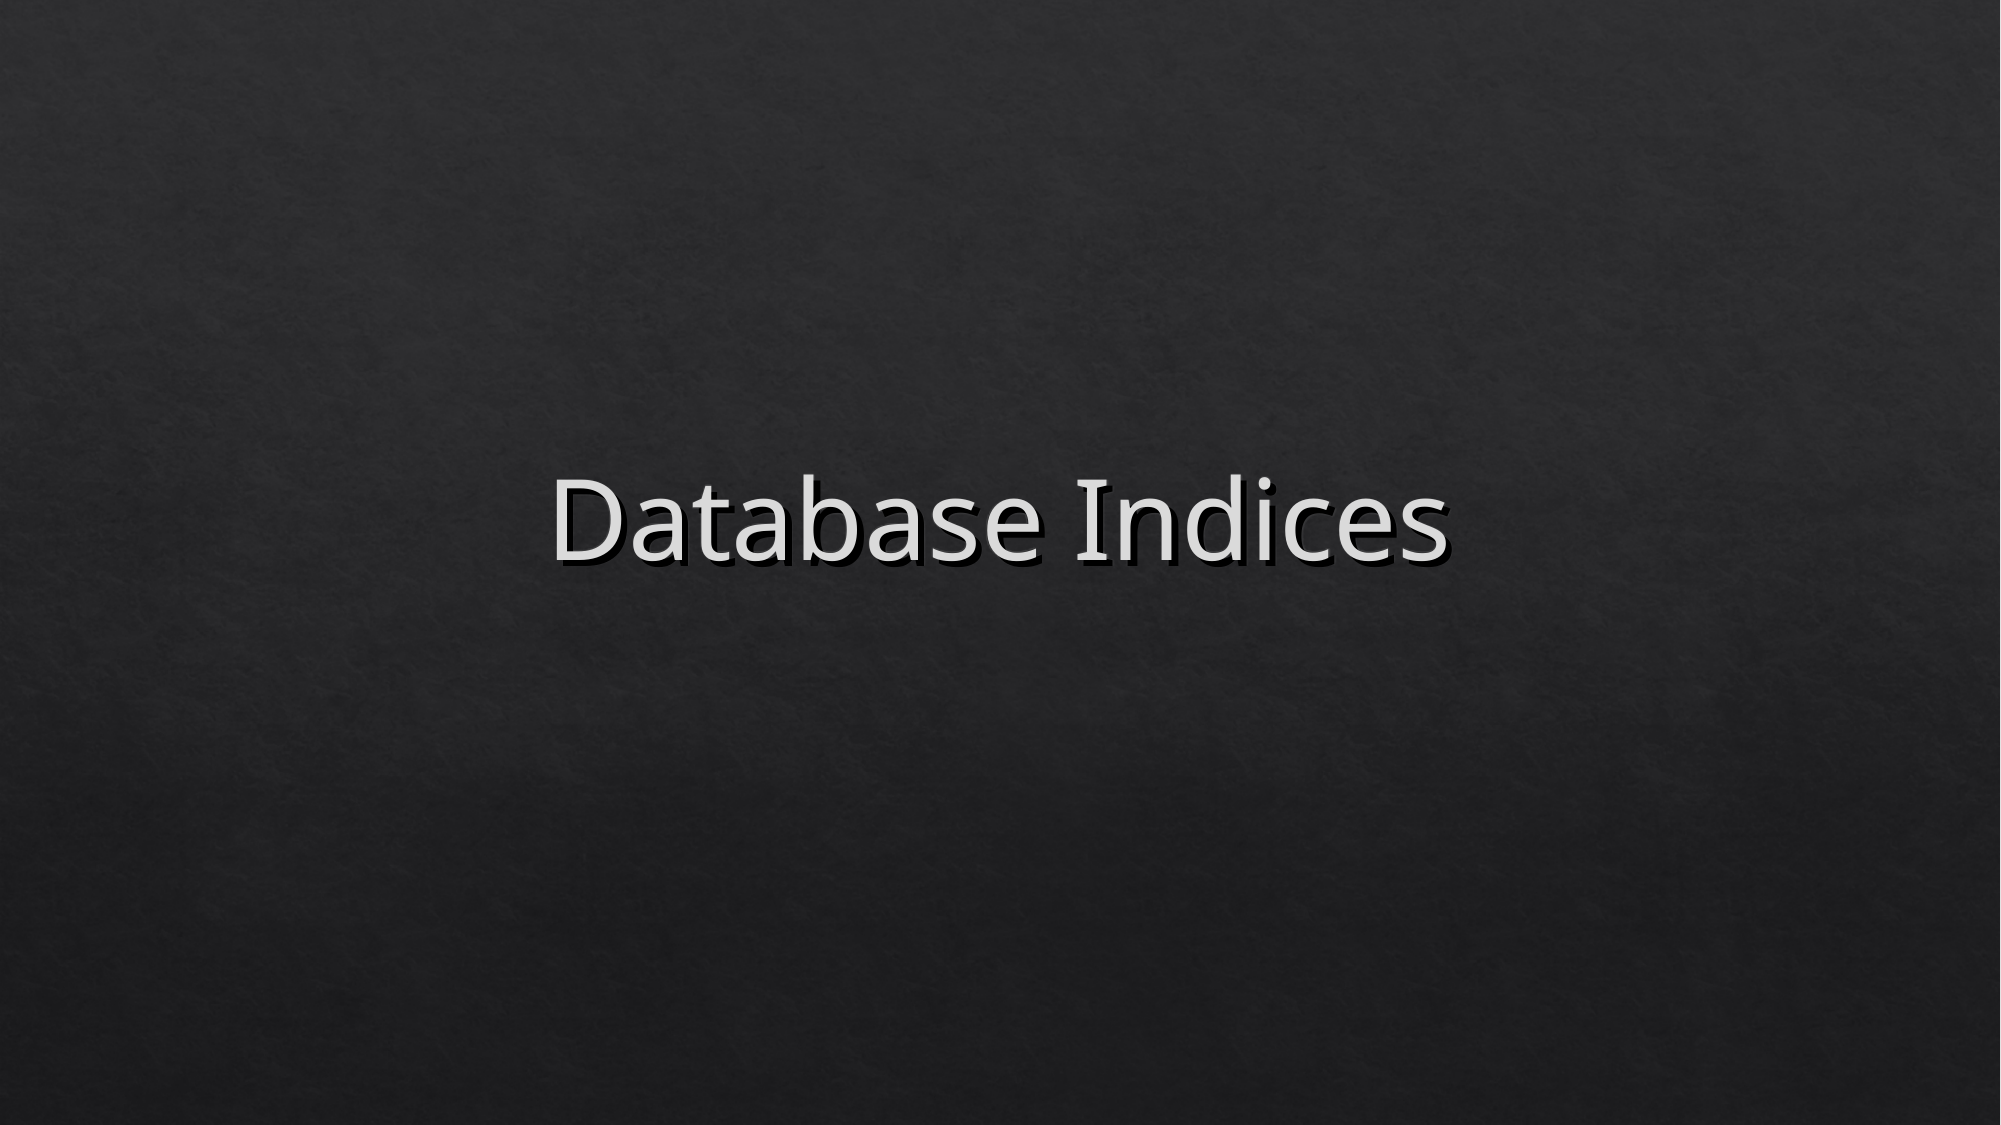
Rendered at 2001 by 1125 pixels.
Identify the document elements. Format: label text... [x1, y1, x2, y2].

title Database Indices [224, 290, 1774, 591]
